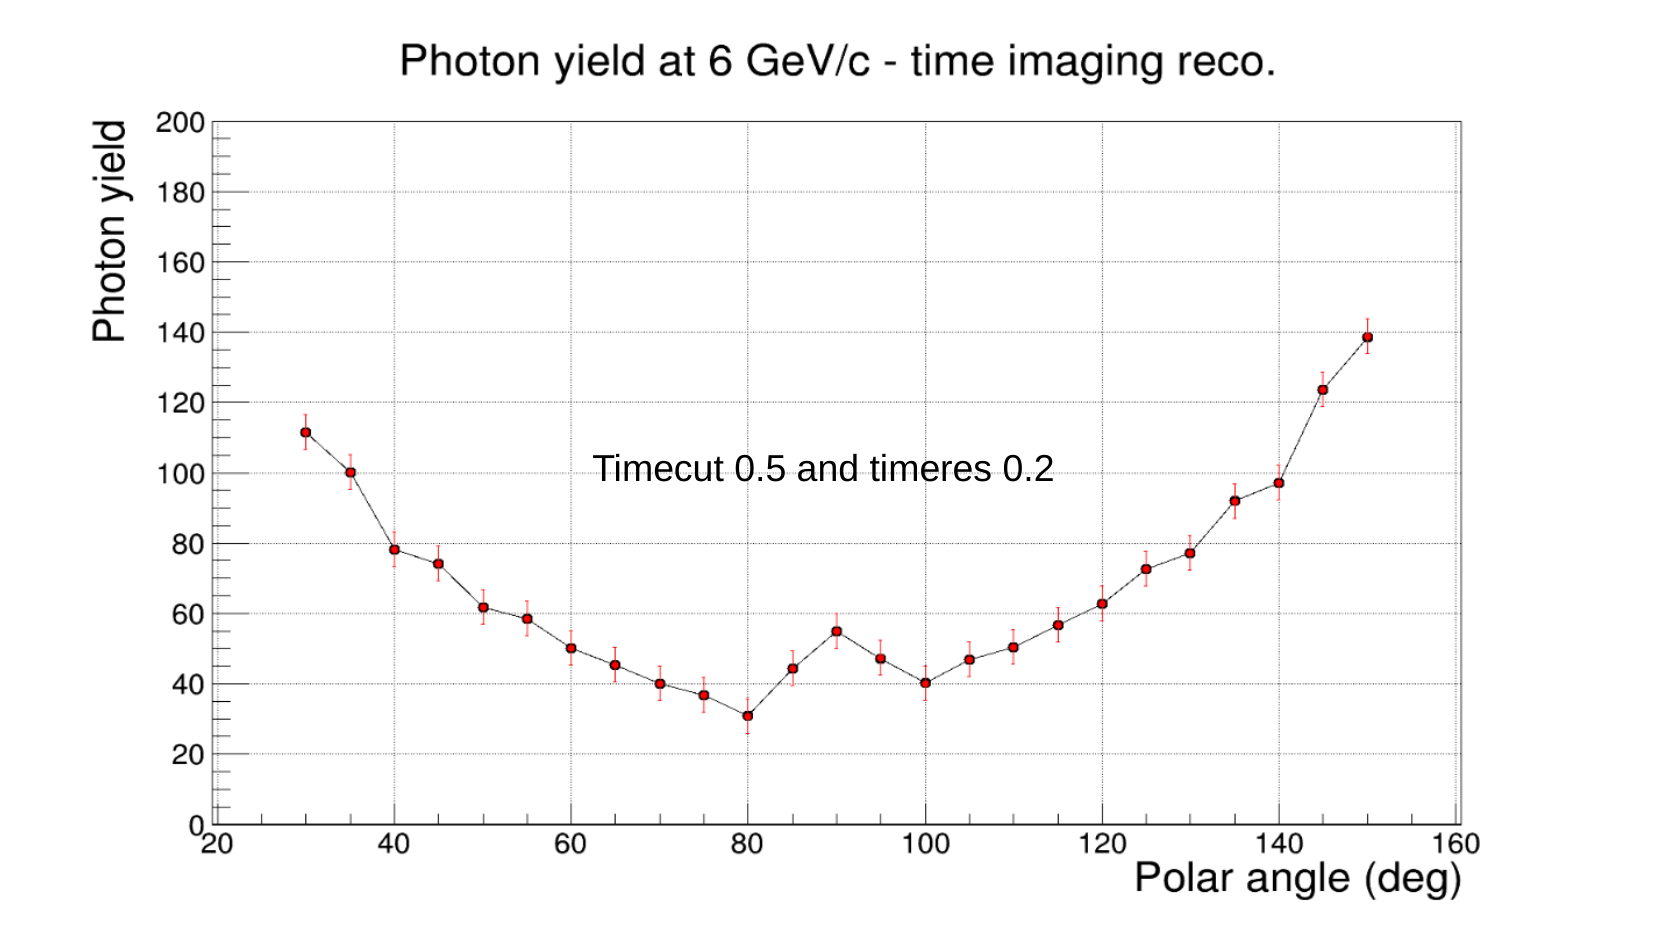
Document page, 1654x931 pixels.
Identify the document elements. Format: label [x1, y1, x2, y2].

picture [75, 37, 1573, 901]
